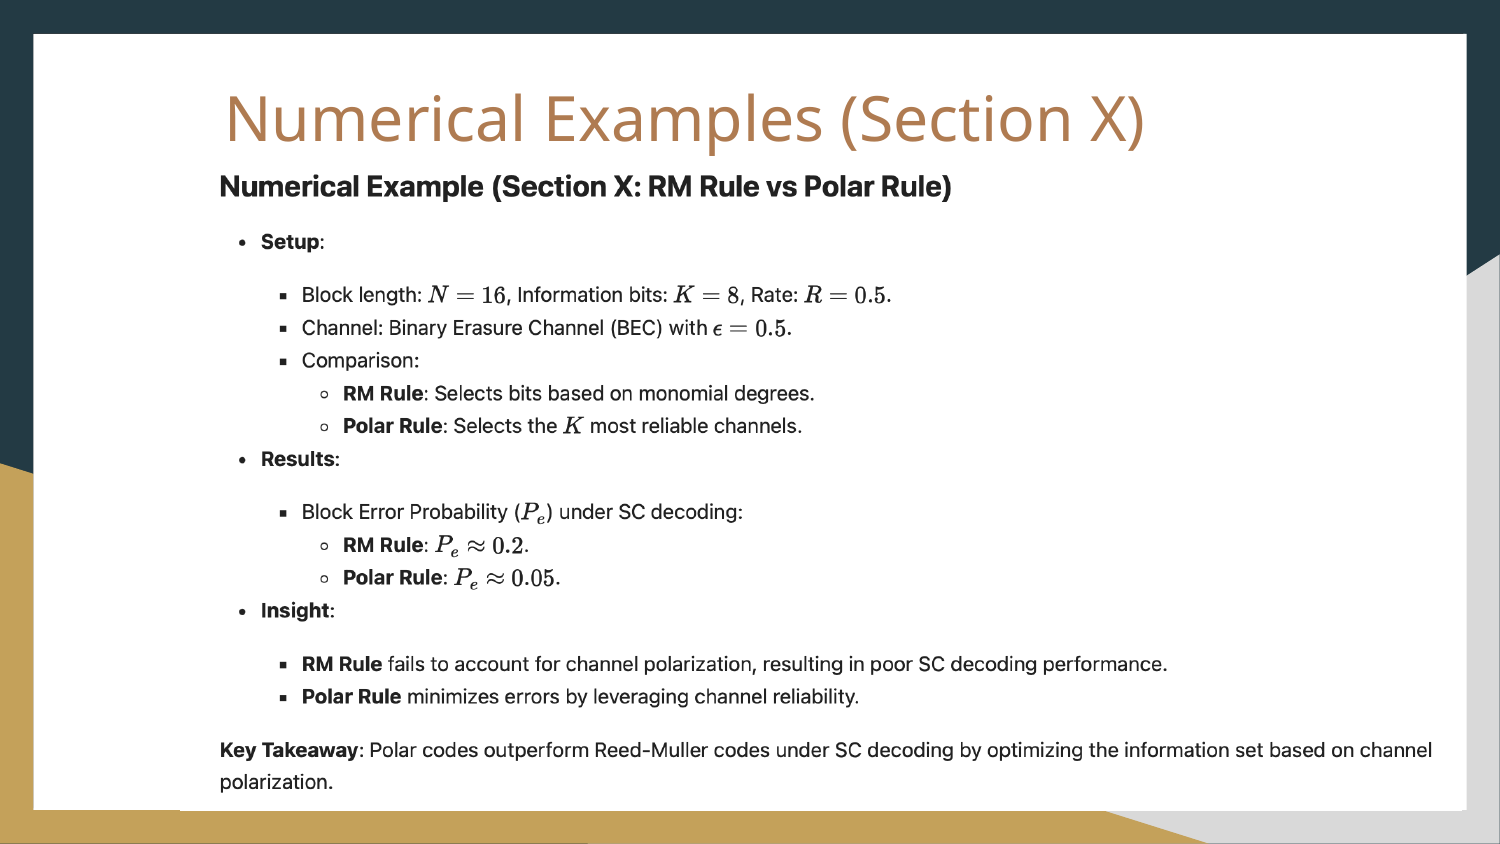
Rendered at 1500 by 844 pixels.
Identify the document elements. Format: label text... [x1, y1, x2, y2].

title Numerical Examples (Section X) [134, 63, 1366, 221]
picture [180, 160, 1462, 811]
